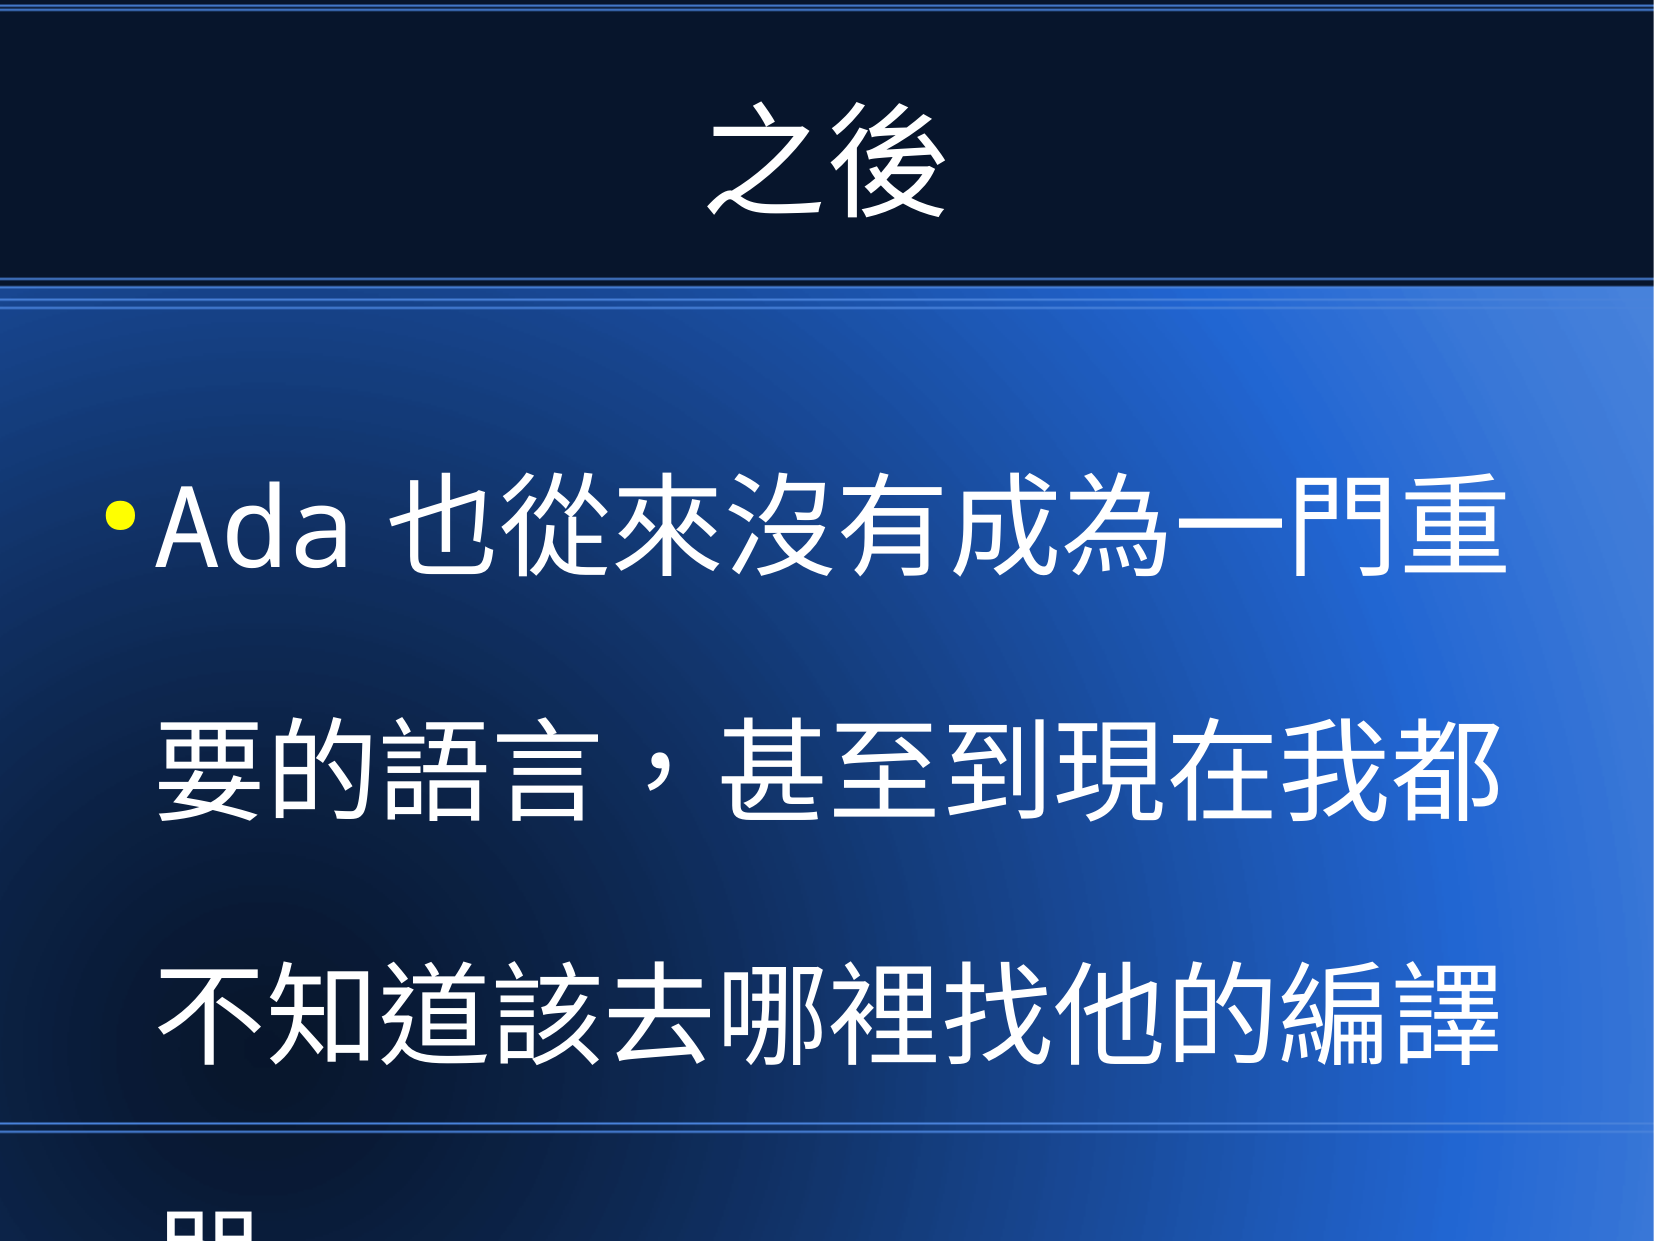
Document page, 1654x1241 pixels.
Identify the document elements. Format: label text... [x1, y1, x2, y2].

title 之後 [82, 49, 1571, 257]
list Ada也從來沒有成為一門重要的語言，甚至到現在我都不知道該去哪裡找他的編譯器。 [82, 355, 1571, 1241]
picture [0, 0, 1654, 1241]
